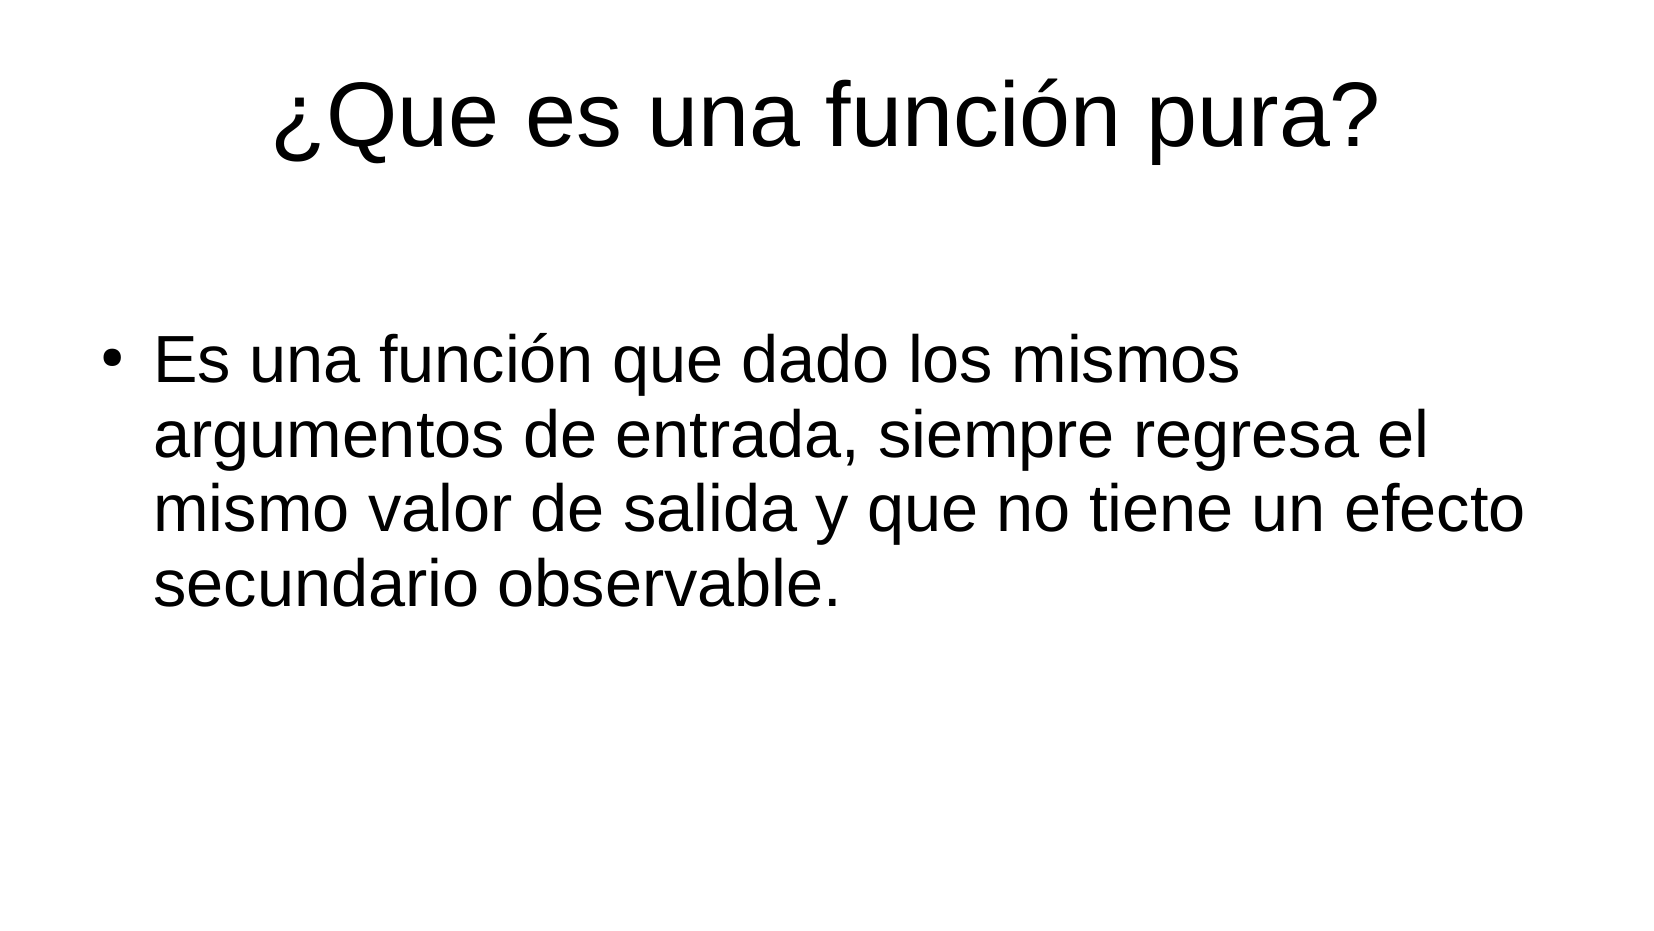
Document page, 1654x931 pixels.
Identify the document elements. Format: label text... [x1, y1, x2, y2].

title ¿Que es una función pura? [82, 37, 1571, 193]
list Es una función que dado los mismos argumentos de entrada, siempre regresa el mismo valor de salida y que no tiene un efecto secundario observable. [82, 217, 1571, 758]
